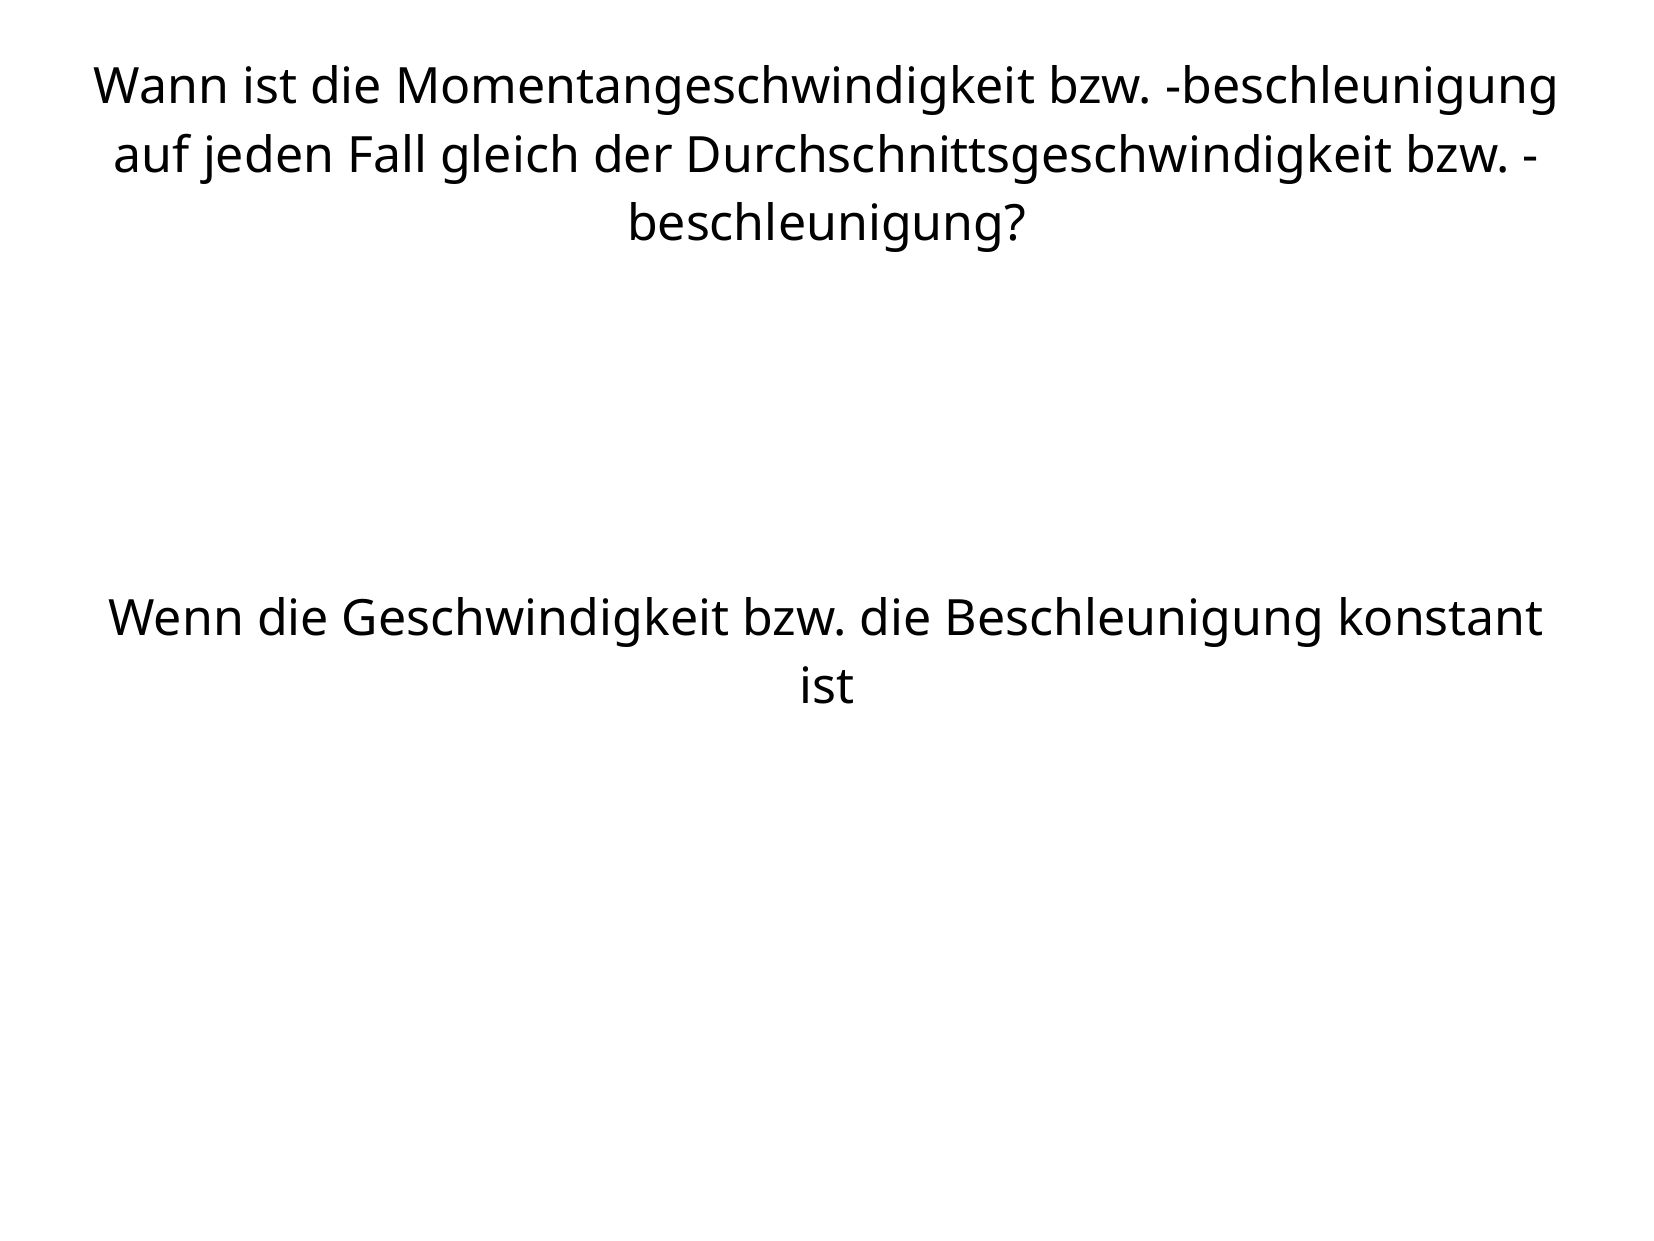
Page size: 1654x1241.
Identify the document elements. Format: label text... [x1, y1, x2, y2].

title Wann ist die Momentangeschwindigkeit bzw. -beschleunigung auf jeden Fall gleich der Durchschnittsgeschwindigkeit bzw. -beschleunigung? [82, 49, 1571, 257]
subtitle Wenn die Geschwindigkeit bzw. die Beschleunigung konstant ist [82, 290, 1571, 1010]
